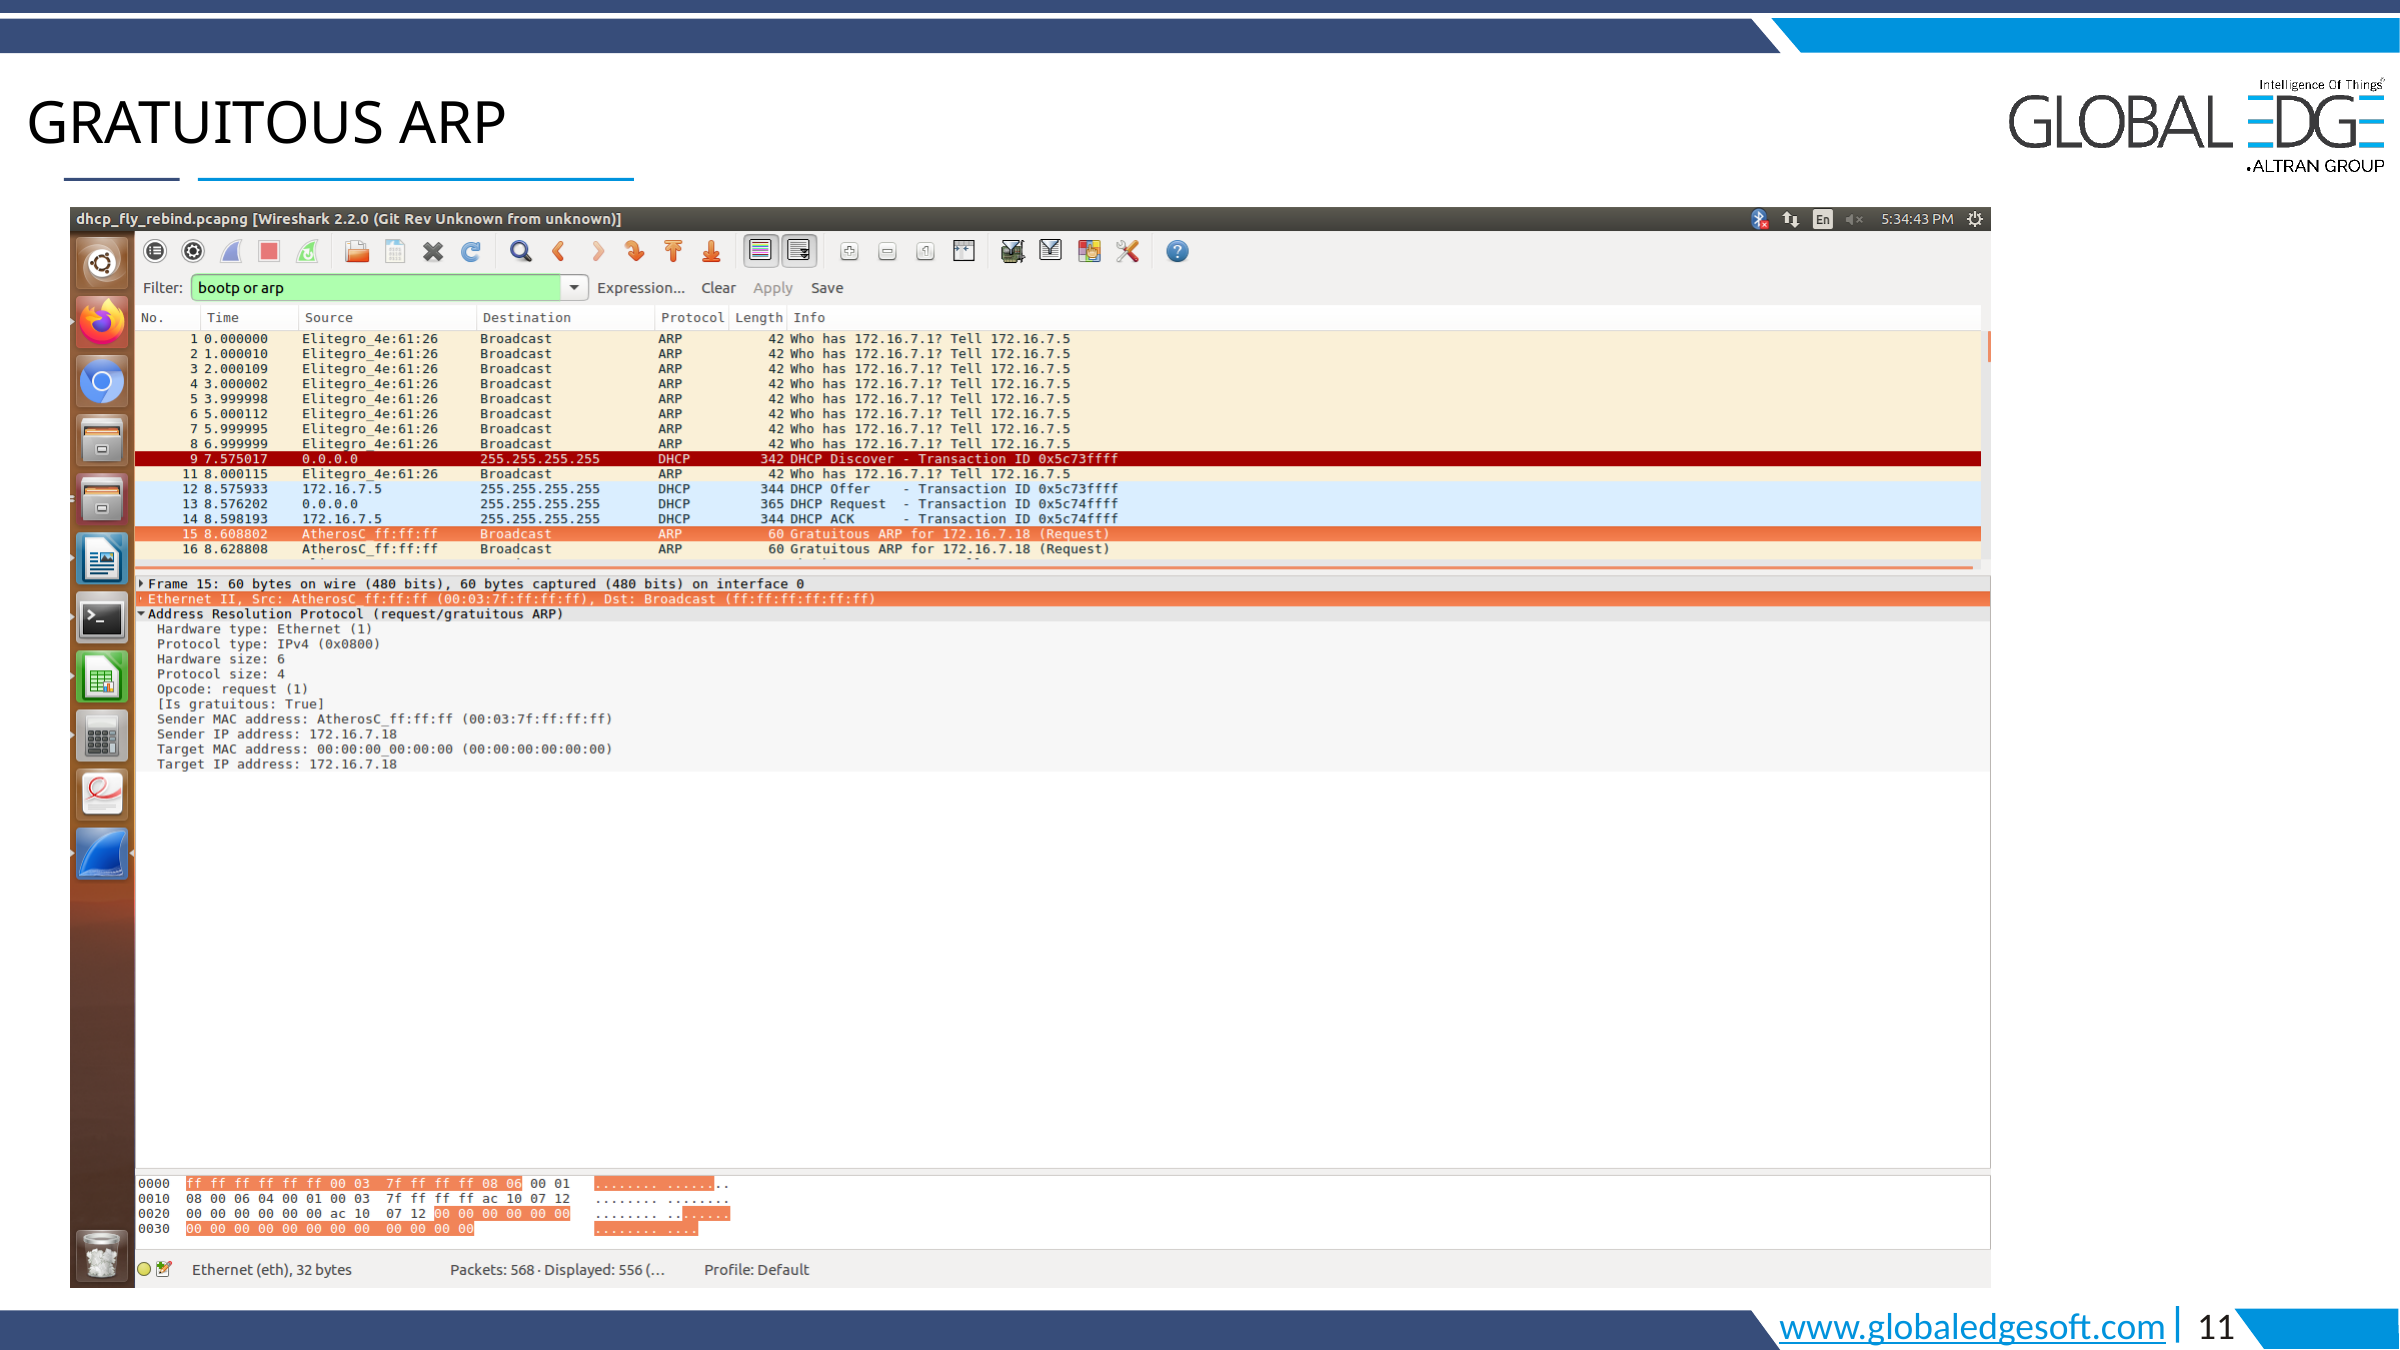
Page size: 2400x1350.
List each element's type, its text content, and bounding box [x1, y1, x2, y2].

picture [2001, 67, 2392, 182]
picture [70, 207, 1991, 1288]
title GRATUITOUS ARP [26, 64, 1977, 178]
